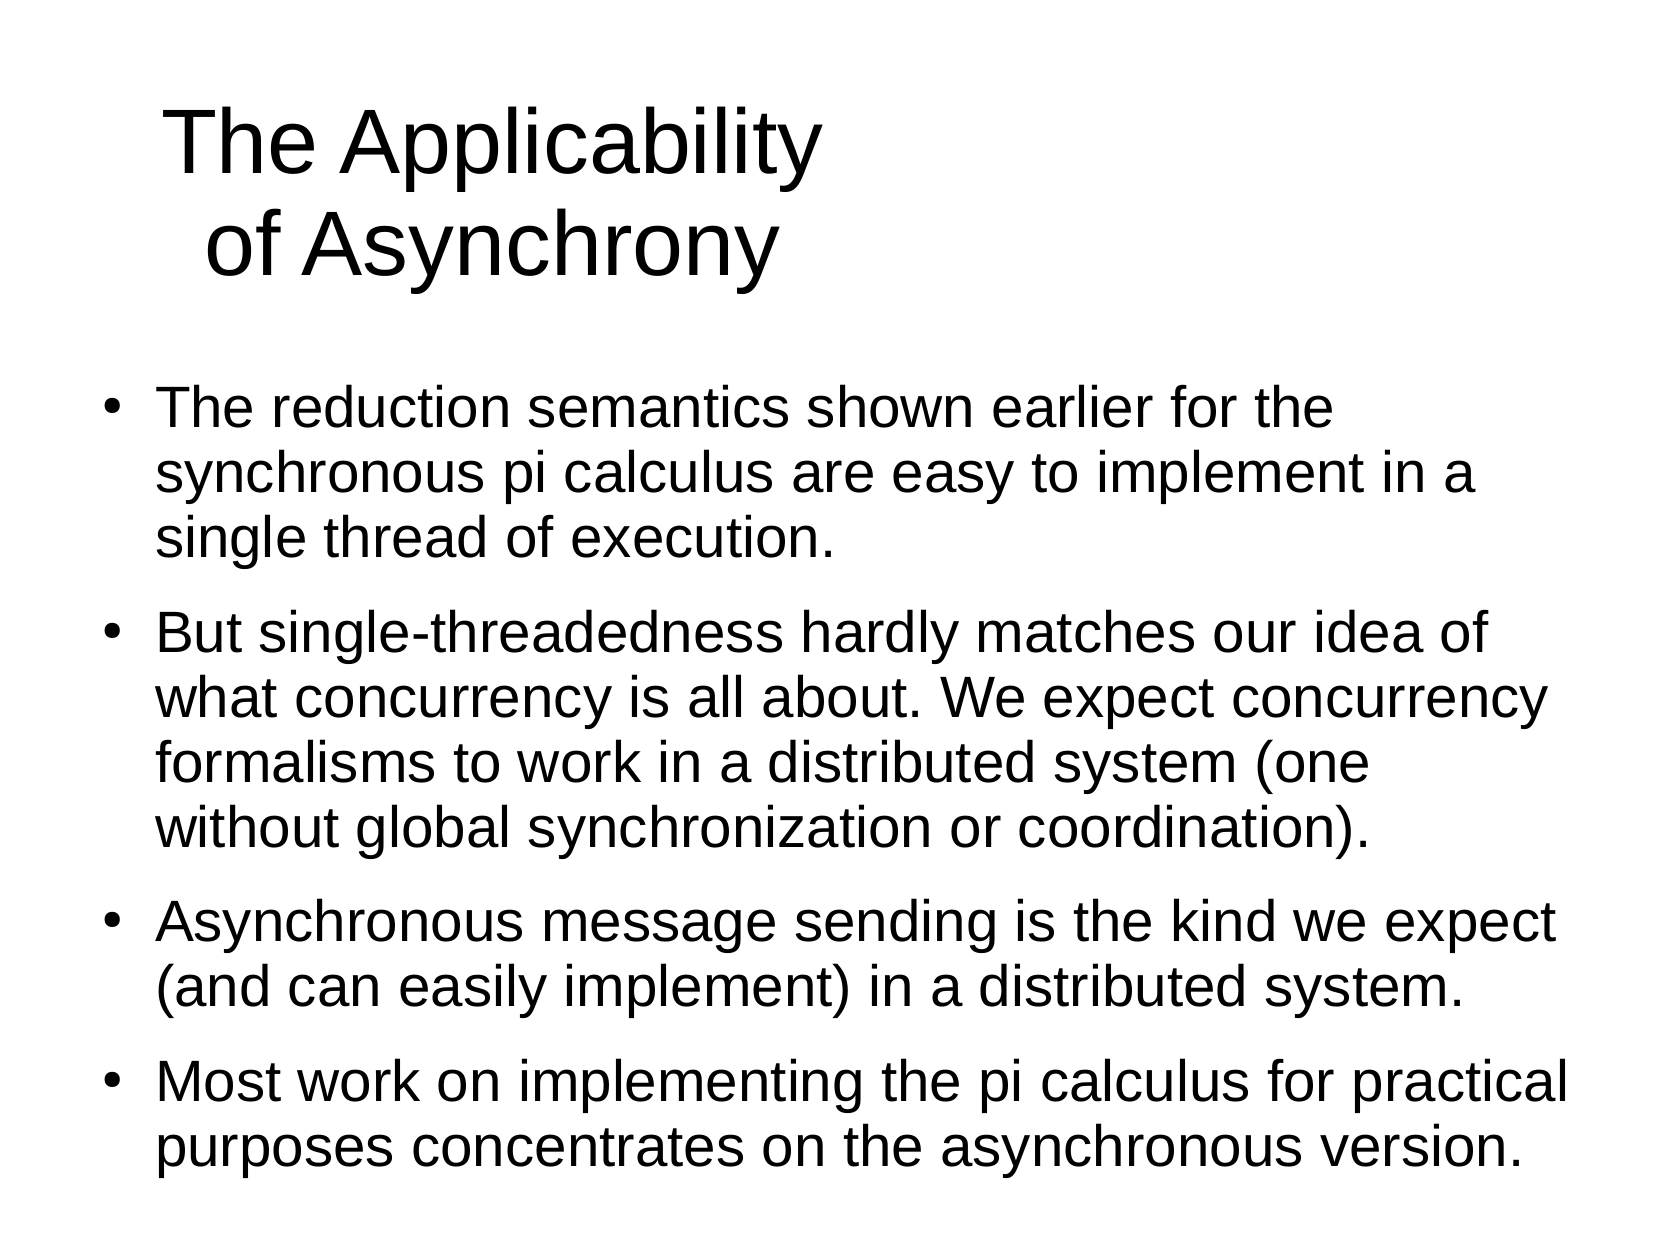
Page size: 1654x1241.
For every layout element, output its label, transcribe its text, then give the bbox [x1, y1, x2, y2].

title The Applicability of Asynchrony [100, 90, 886, 296]
list The reduction semantics shown earlier for the synchronous pi calculus are easy to implement in a single thread of execution. But single-threadedness hardly matches our idea of what concurrency is all about. We expect concurrency formalisms to work in a distributed system (one without global synchronization or coordination). Asynchronous message sending is the kind we expect (and can easily implement) in a distributed system. Most work on implementing the pi calculus for practical purposes concentrates on the asynchronous version. [84, 375, 1573, 1194]
